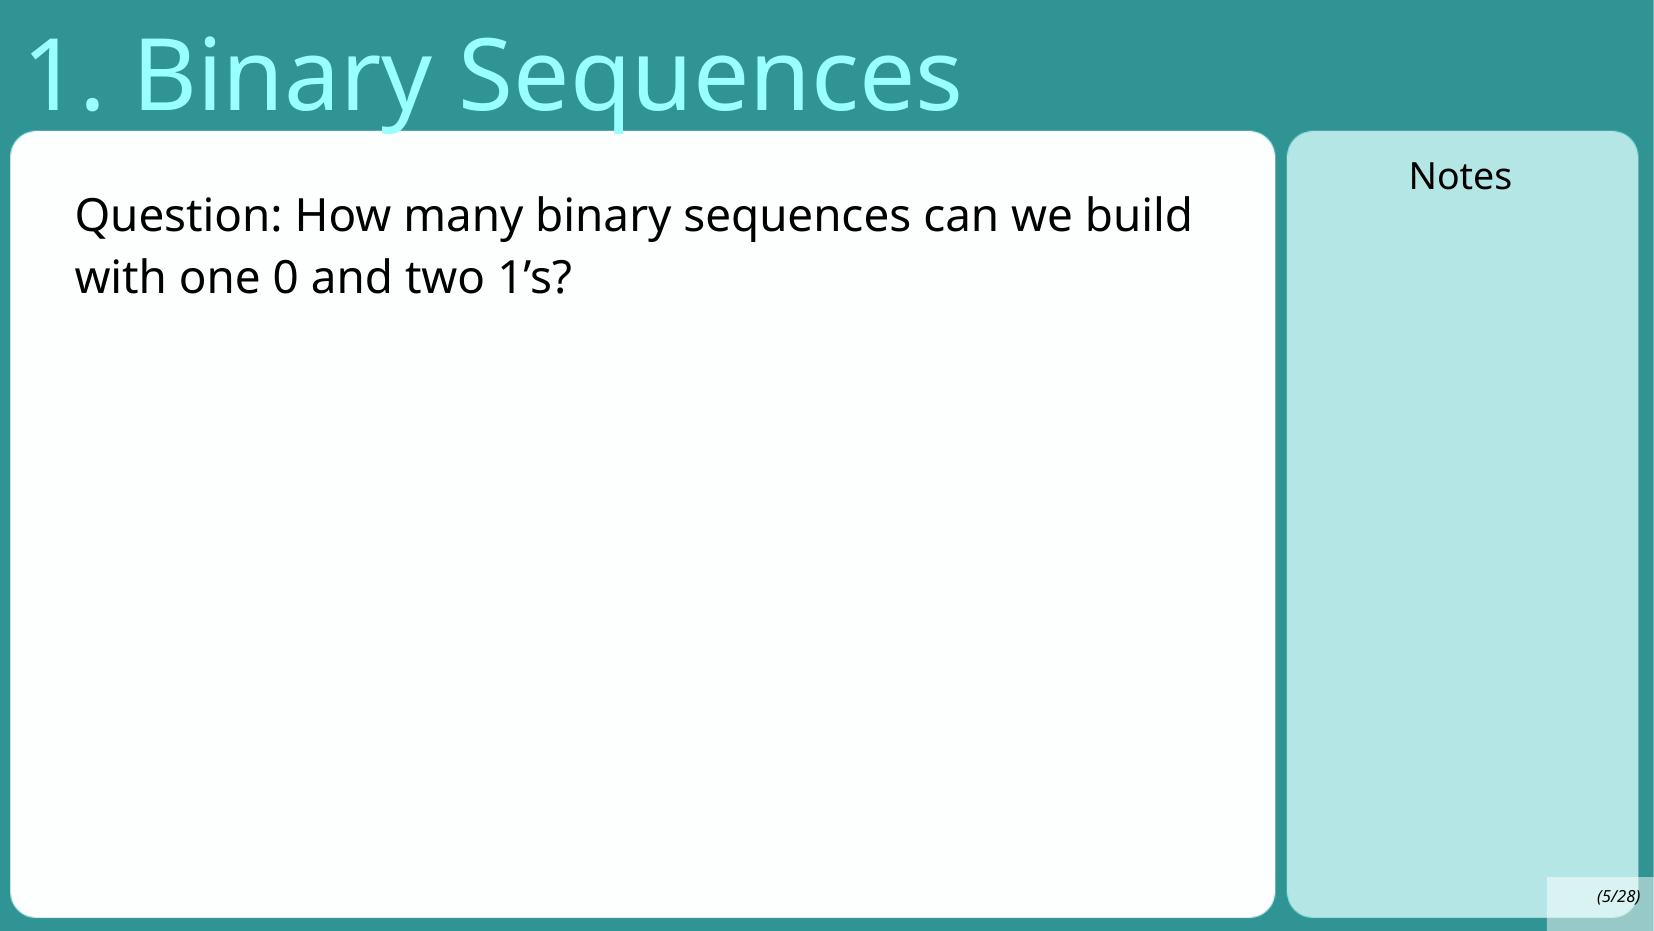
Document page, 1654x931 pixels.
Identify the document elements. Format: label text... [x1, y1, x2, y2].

text_box Question: How many binary sequences can we build with one 0 and two 1’s? [74, 182, 1244, 595]
title 1. Binary Sequences [22, 13, 1511, 130]
text_box (<number>/28) [1546, 877, 1654, 931]
picture [0, 0, 1654, 931]
text_box Notes [1290, 141, 1631, 661]
